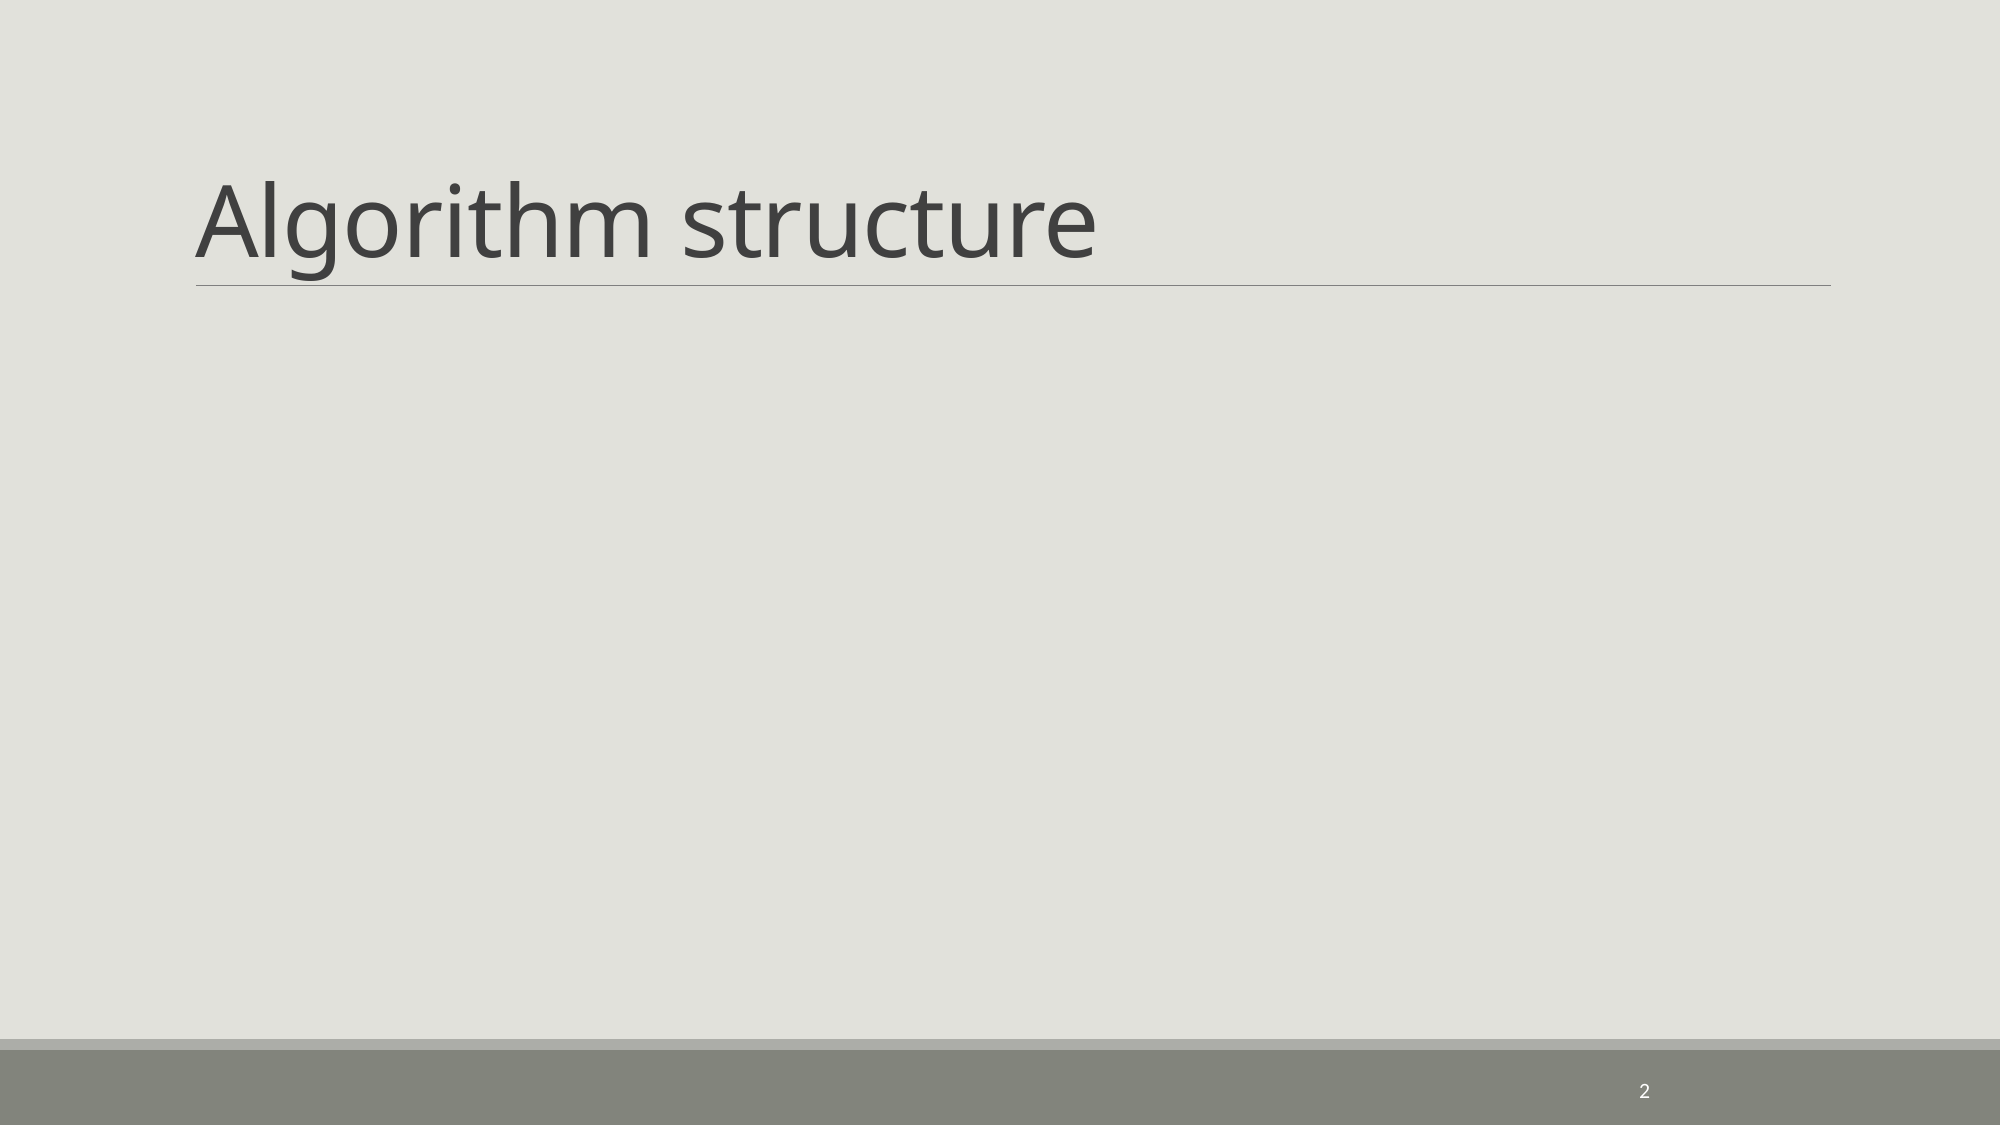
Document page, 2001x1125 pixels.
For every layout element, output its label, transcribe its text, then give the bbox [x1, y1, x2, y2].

title Algorithm structure [180, 47, 1831, 286]
text_box [1624, 1059, 1840, 1120]
